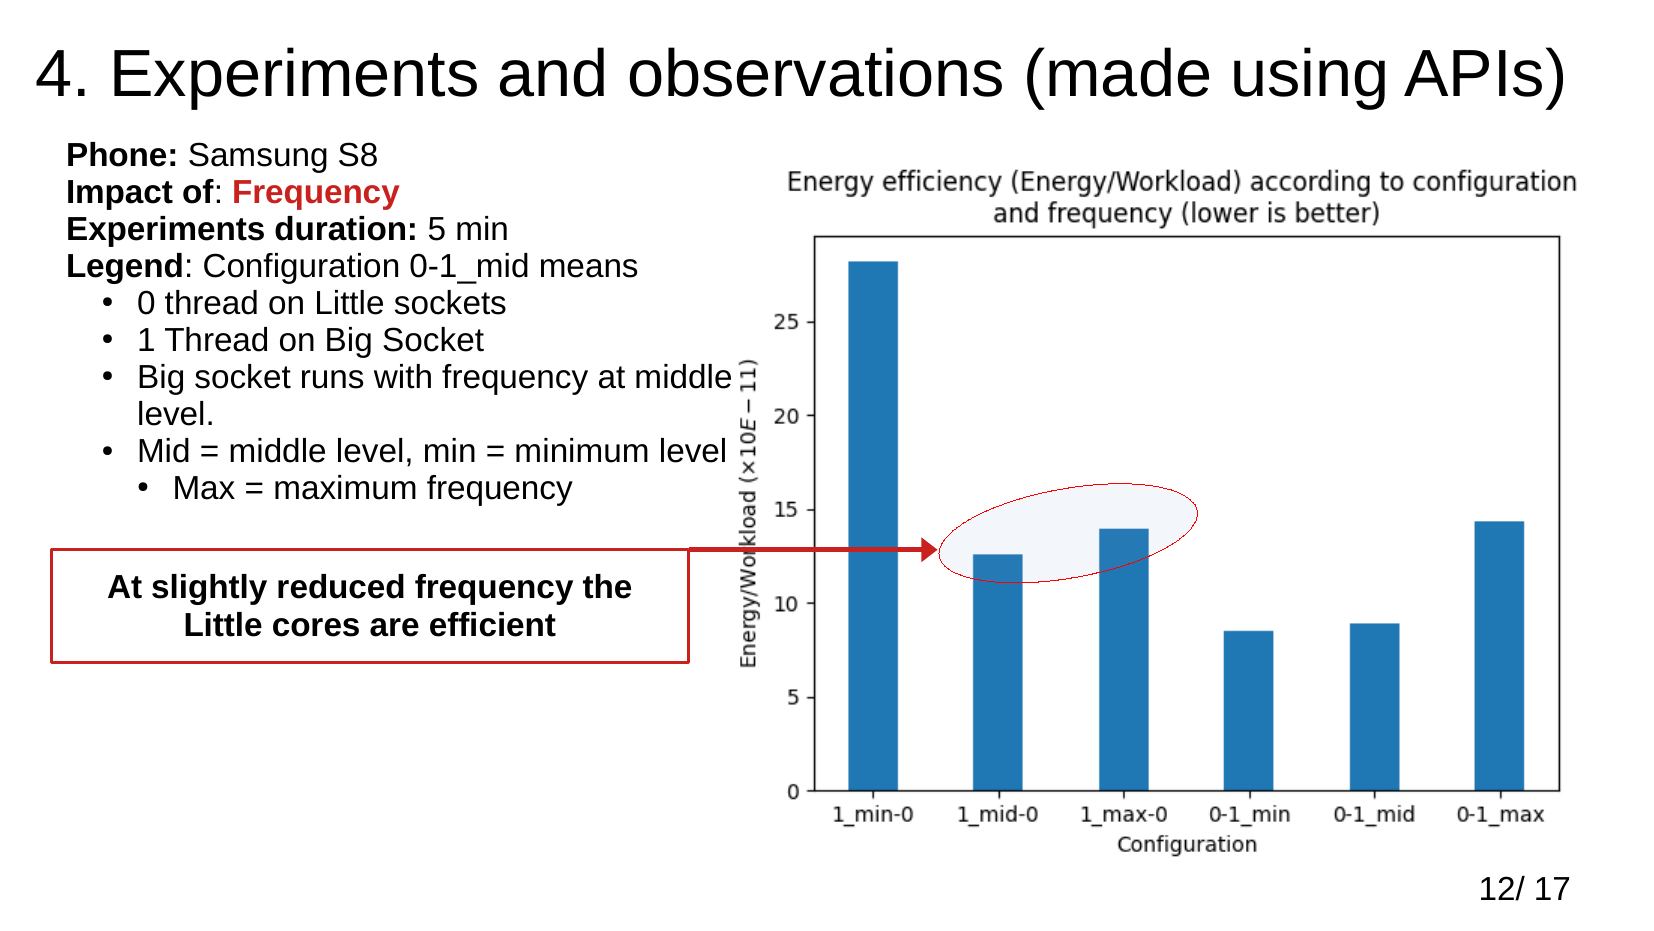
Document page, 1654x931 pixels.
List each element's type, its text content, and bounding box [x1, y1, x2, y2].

title 4. Experiments and observations (made using APIs) [35, 0, 1629, 148]
text_box At slightly reduced frequency the Little cores are efficient [51, 549, 689, 663]
picture [694, 149, 1654, 870]
text_box Phone: Samsung S8 Impact of: Frequency Experiments duration: 5 min Legend: Configuration 0-1_mid means 0 thread on Little sockets 1 Thread on Big Socket Big socket runs with frequency at middle level. Mid = middle level, min = minimum level Max = maximum frequency [51, 148, 764, 515]
text_box [938, 483, 1198, 583]
text_box 12/ 17 [1463, 862, 1652, 931]
